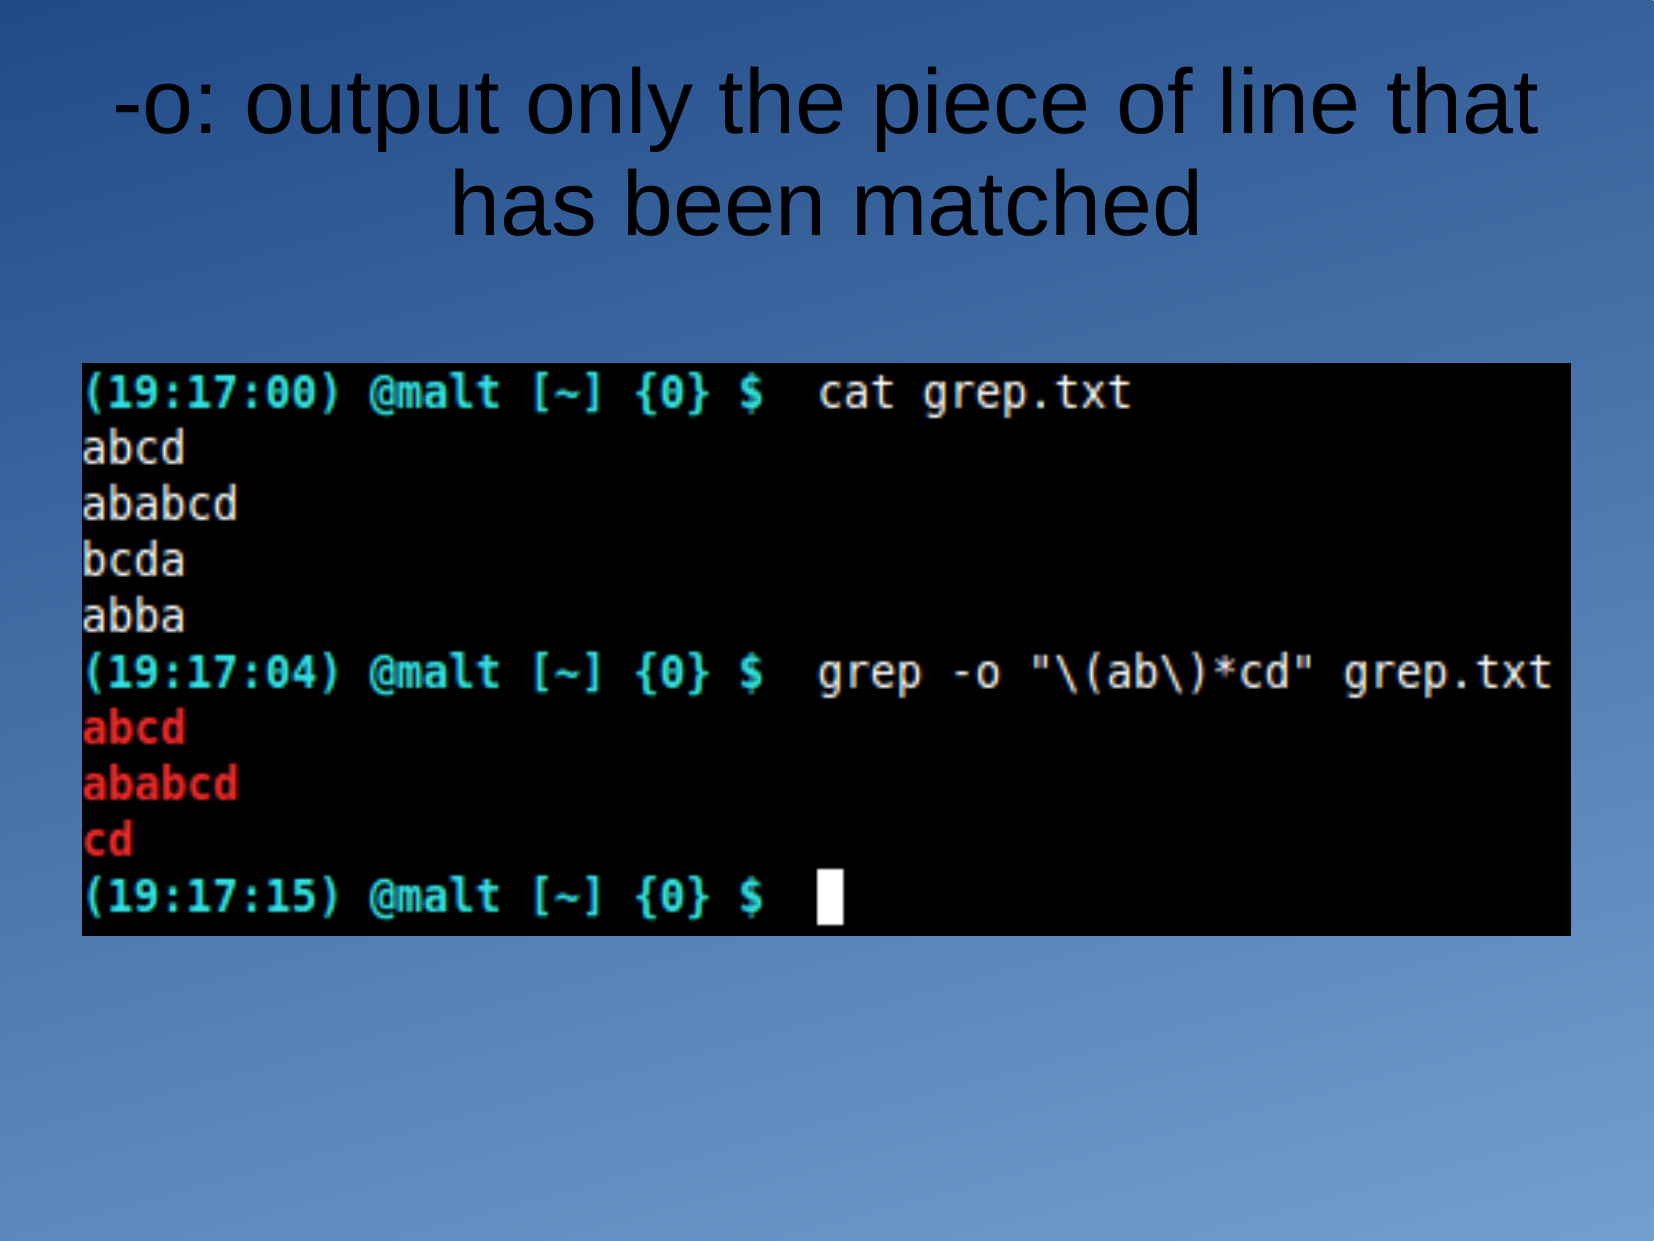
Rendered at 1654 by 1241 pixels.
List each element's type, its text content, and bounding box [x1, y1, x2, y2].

title -o: output only the piece of line that has been matched [82, 49, 1571, 257]
picture [82, 363, 1571, 936]
